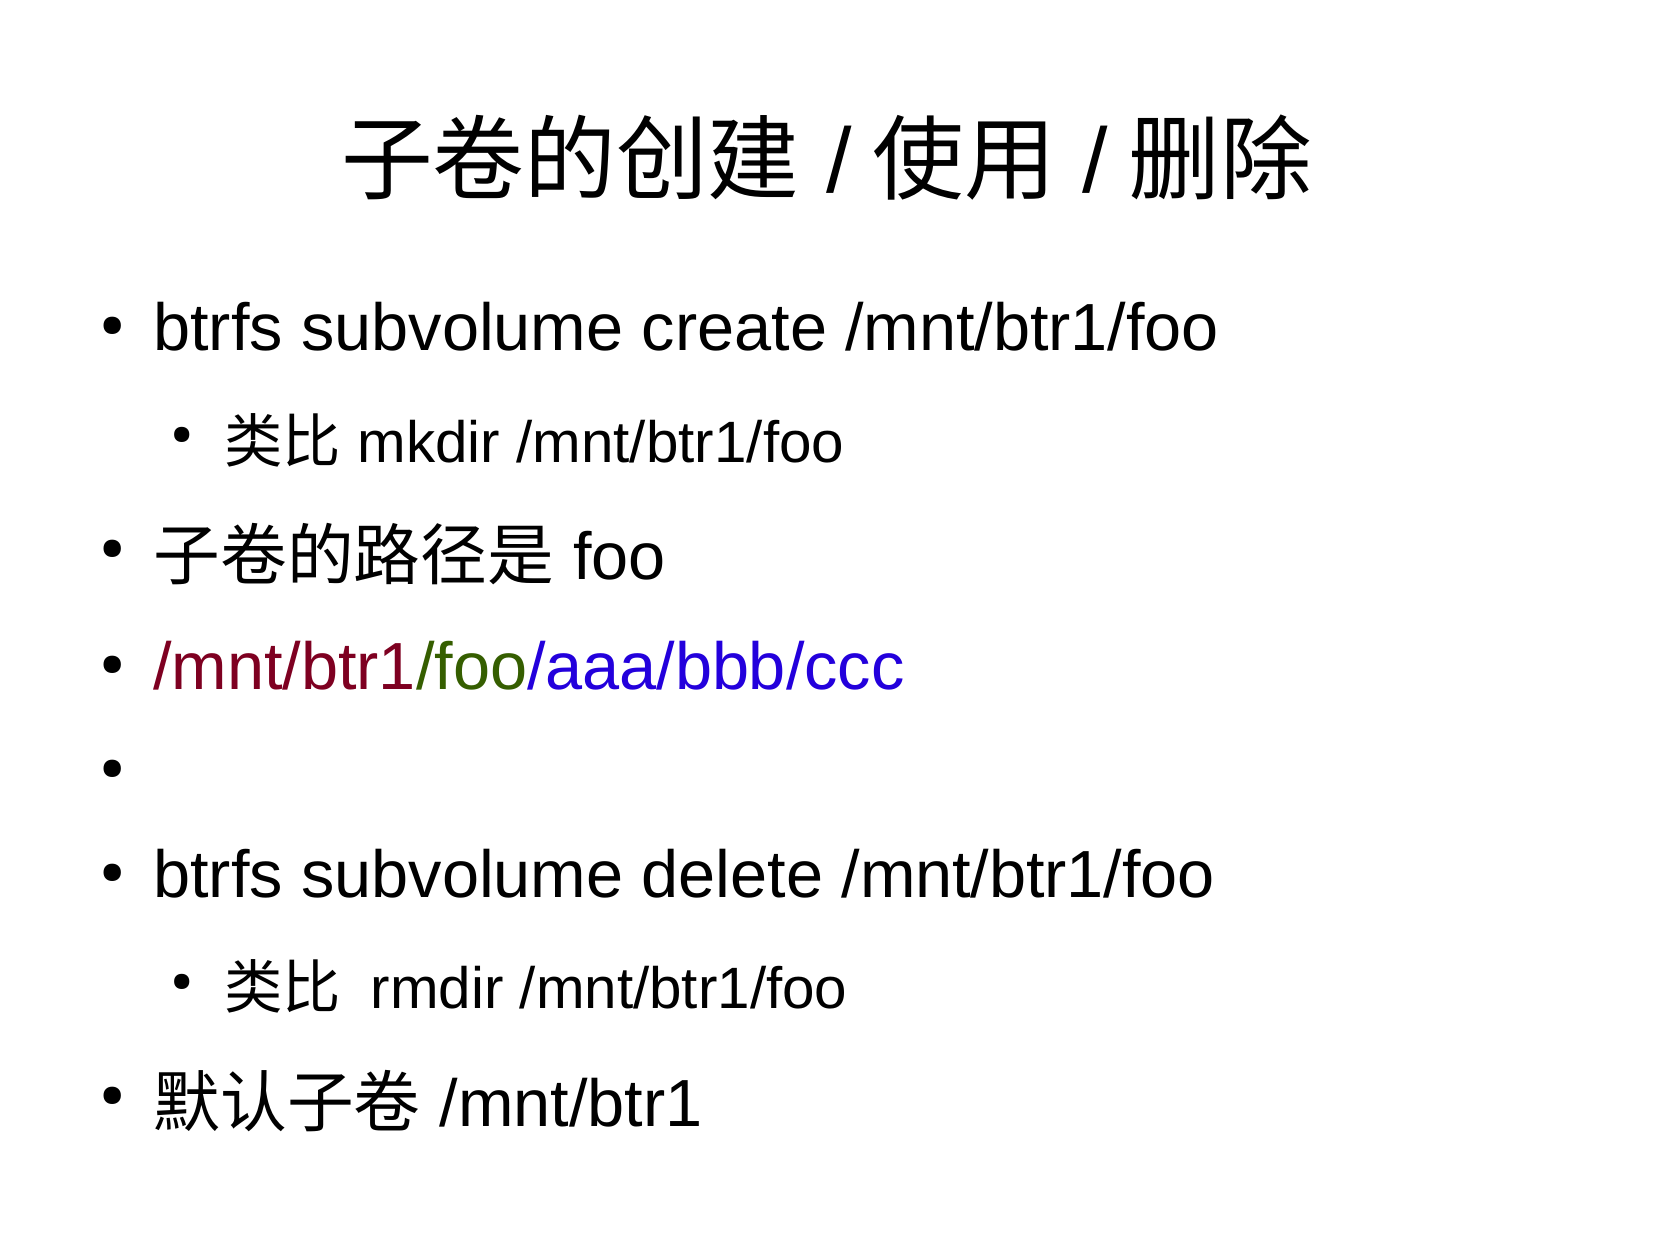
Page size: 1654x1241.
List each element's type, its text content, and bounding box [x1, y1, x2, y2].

list btrfs subvolume create /mnt/btr1/foo 类比mkdir /mnt/btr1/foo 子卷的路径是foo /mnt/btr1/foo/aaa/bbb/ccc btrfs subvolume delete /mnt/btr1/foo 类比 rmdir /mnt/btr1/foo 默认子卷/mnt/btr1 [82, 290, 1571, 1109]
title 子卷的创建/使用/删除 [82, 49, 1571, 257]
